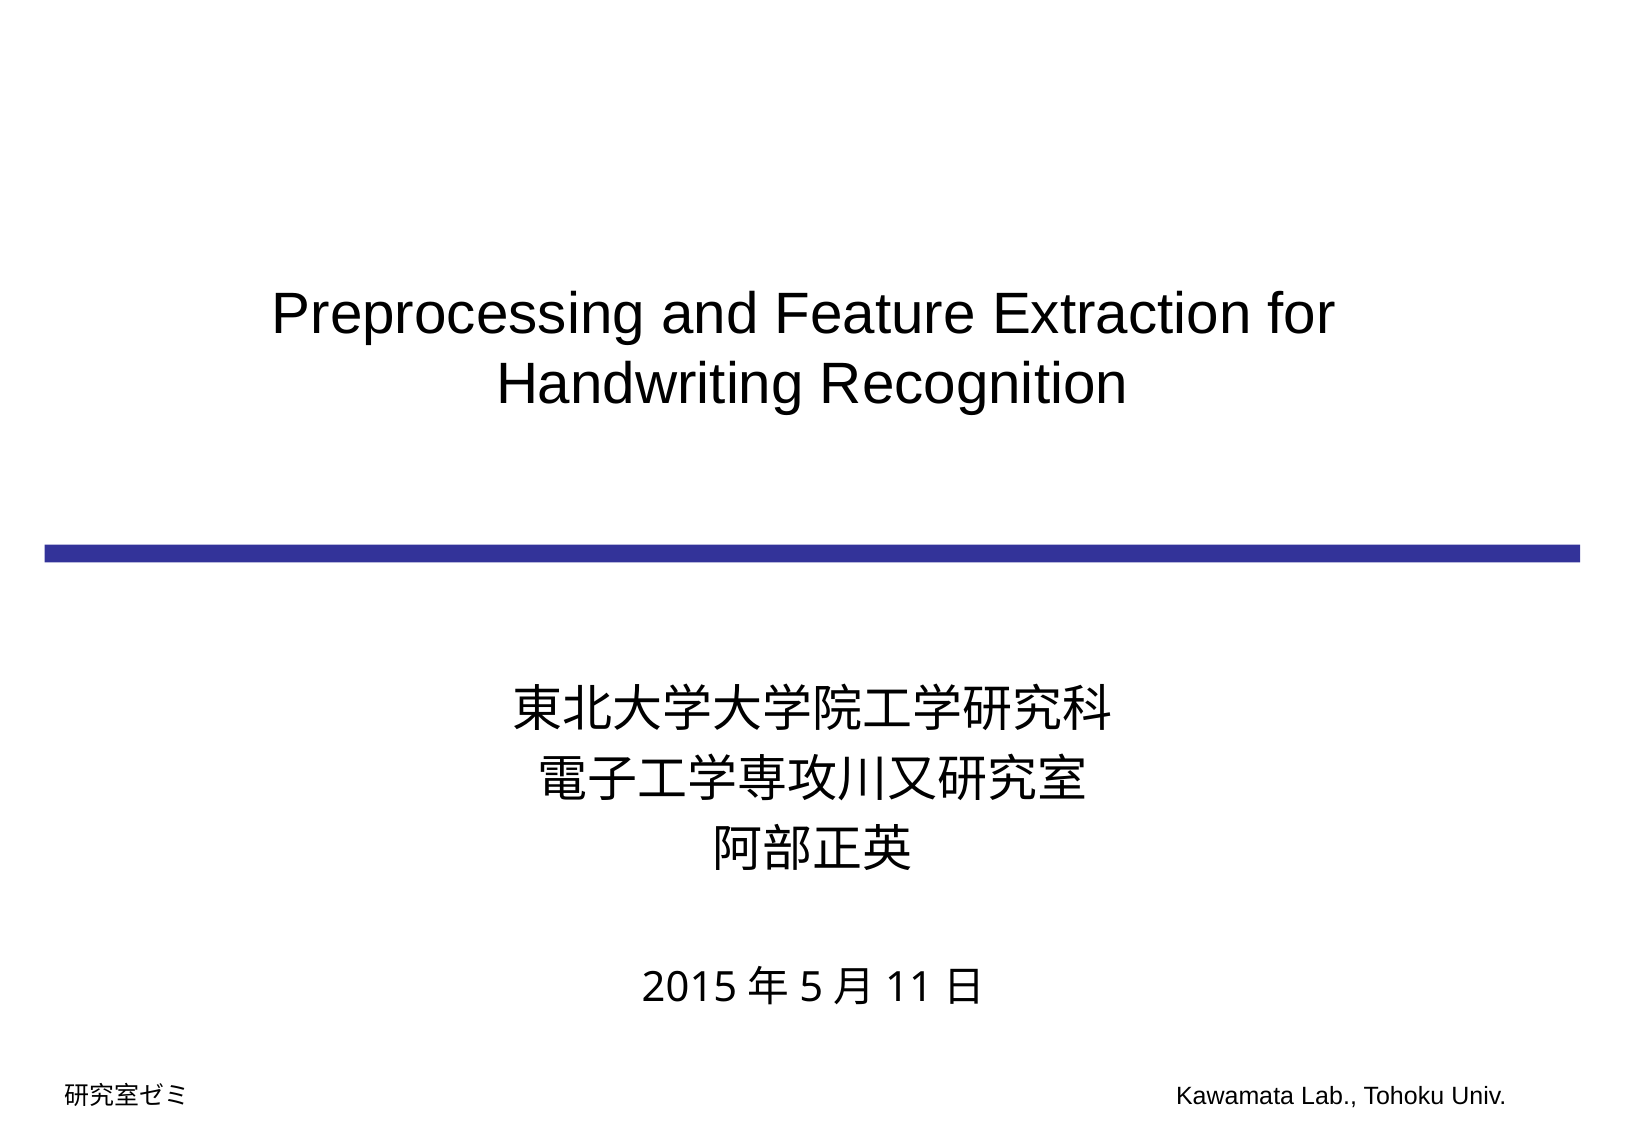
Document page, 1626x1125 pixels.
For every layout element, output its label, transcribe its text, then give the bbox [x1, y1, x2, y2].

title Preprocessing and Feature Extraction for Handwriting Recognition [121, 196, 1504, 494]
subtitle 東北大学大学院工学研究科 電子工学専攻川又研究室 阿部正英 [243, 668, 1382, 929]
slide_number 2015年5月11日 [623, 952, 1003, 1031]
footer 研究室ゼミ [49, 1071, 1160, 1118]
